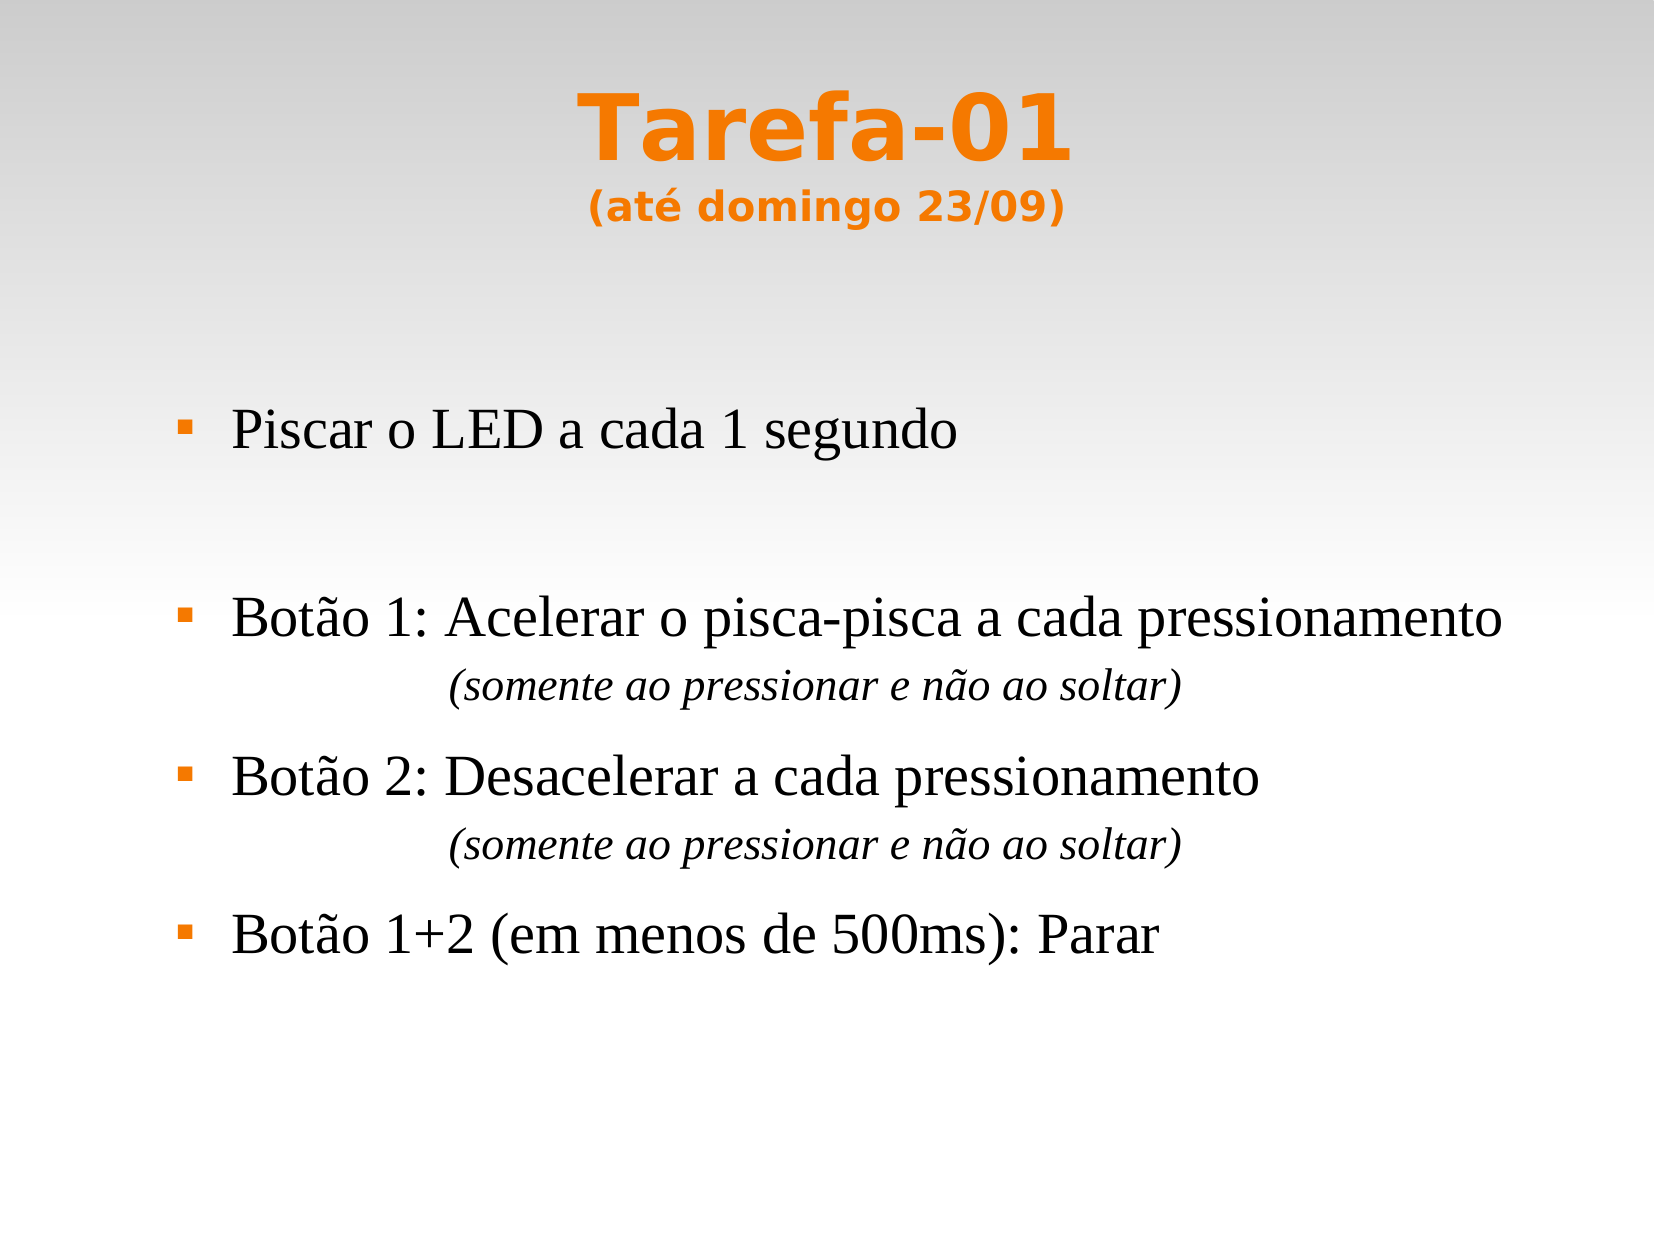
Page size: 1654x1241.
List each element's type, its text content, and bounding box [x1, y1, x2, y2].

list Piscar o LED a cada 1 segundo Botão 1: Acelerar o pisca-pisca a cada pressionamento (somente ao pressionar e não ao soltar) Botão 2: Desacelerar a cada pressionamento (somente ao pressionar e não ao soltar) Botão 1+2 (em menos de 500ms): Parar [89, 302, 1576, 1121]
title Tarefa-01 (até domingo 23/09) [82, 49, 1571, 257]
